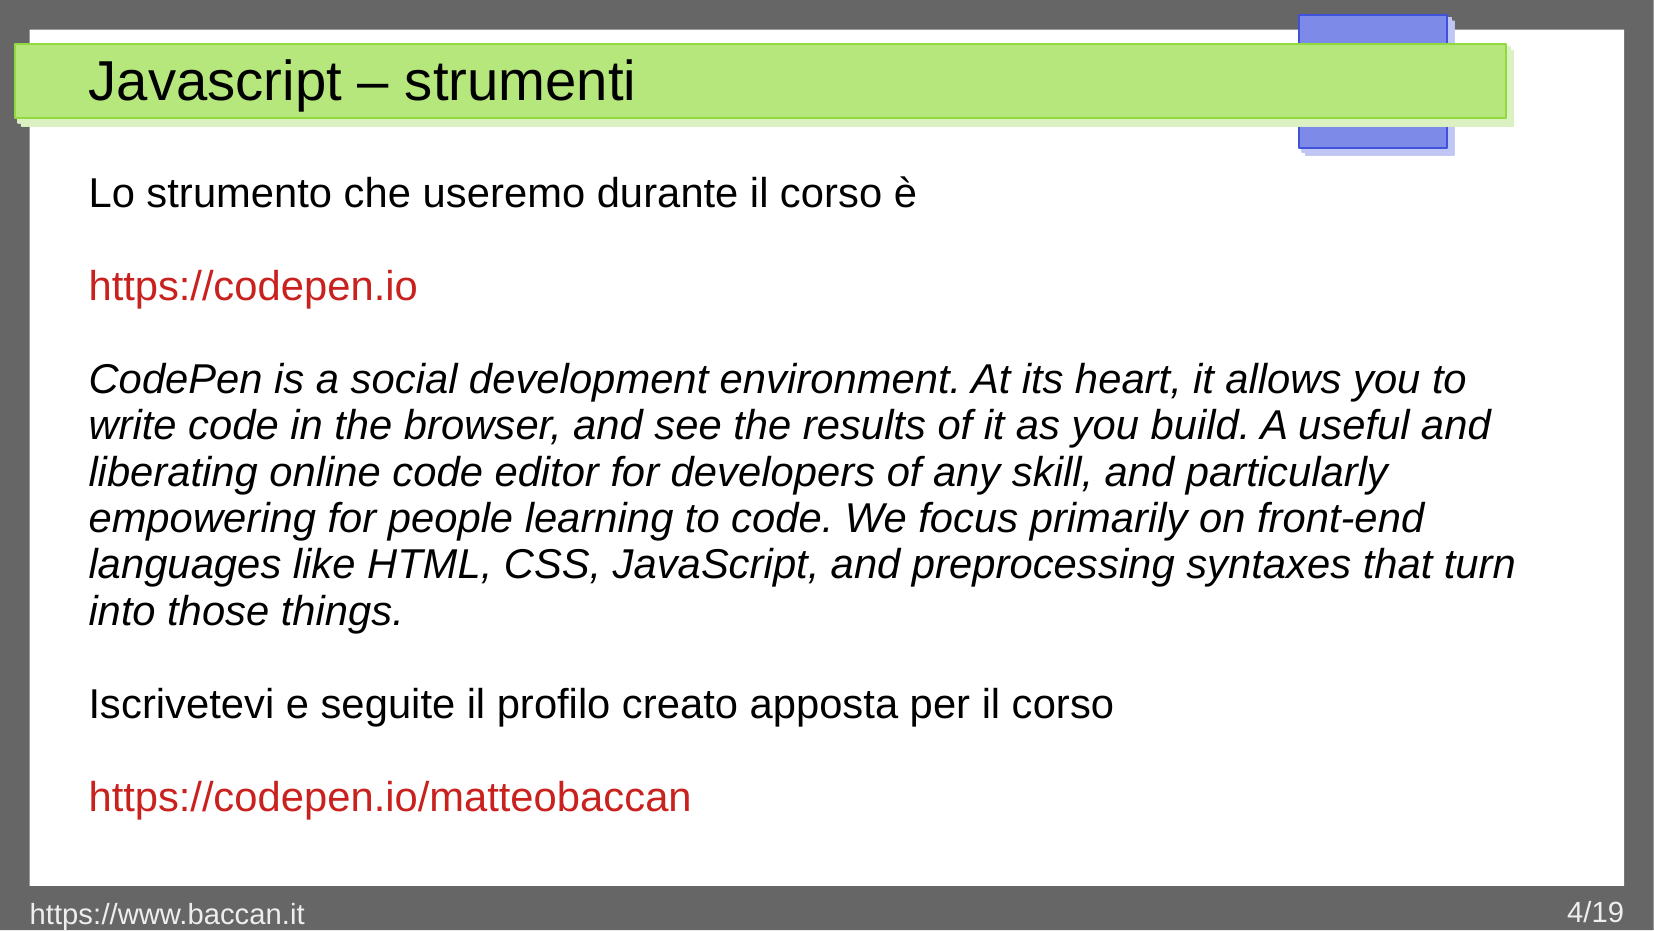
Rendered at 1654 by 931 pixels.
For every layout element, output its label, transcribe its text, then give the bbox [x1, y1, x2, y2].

text_box Lo strumento che useremo durante il corso è https://codepen.io CodePen is a social development environment. At its heart, it allows you to write code in the browser, and see the results of it as you build. A useful and liberating online code editor for developers of any skill, and particularly empowering for people learning to code. We focus primarily on front-end languages like HTML, CSS, JavaScript, and preprocessing syntaxes that turn into those things. Iscrivetevi e seguite il profilo creato apposta per il corso https://codepen.io/matteobaccan [88, 169, 1565, 821]
title Javascript – strumenti [88, 44, 1506, 119]
